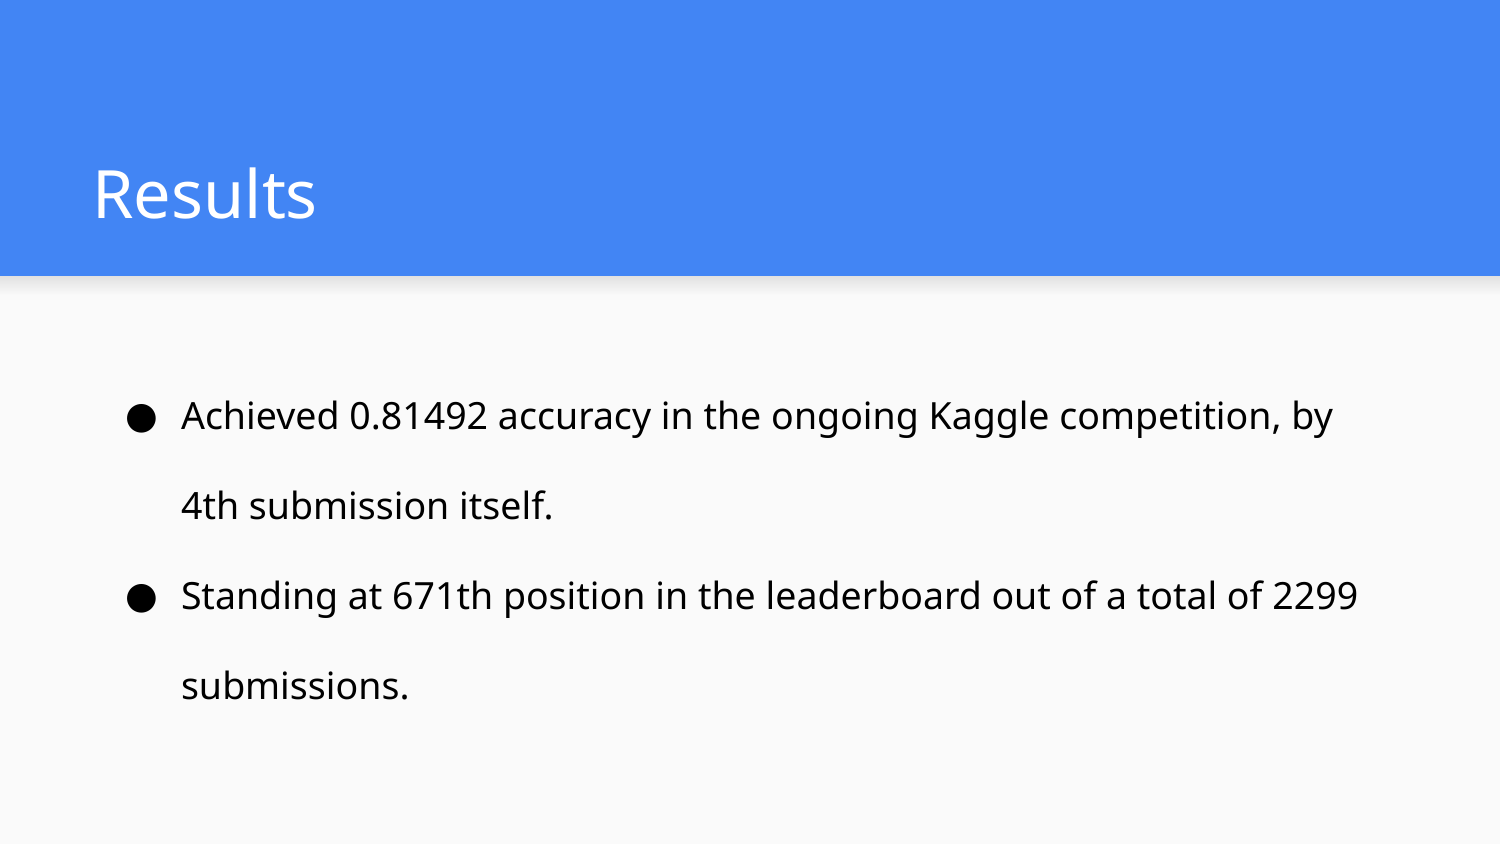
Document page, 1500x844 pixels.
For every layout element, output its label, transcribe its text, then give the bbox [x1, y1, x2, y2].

title Results [77, 121, 1427, 248]
text_box Achieved 0.81492 accuracy in the ongoing Kaggle competition, by 4th submission itself. Standing at 671th position in the leaderboard out of a total of 2299 submissions. [91, 286, 1376, 712]
